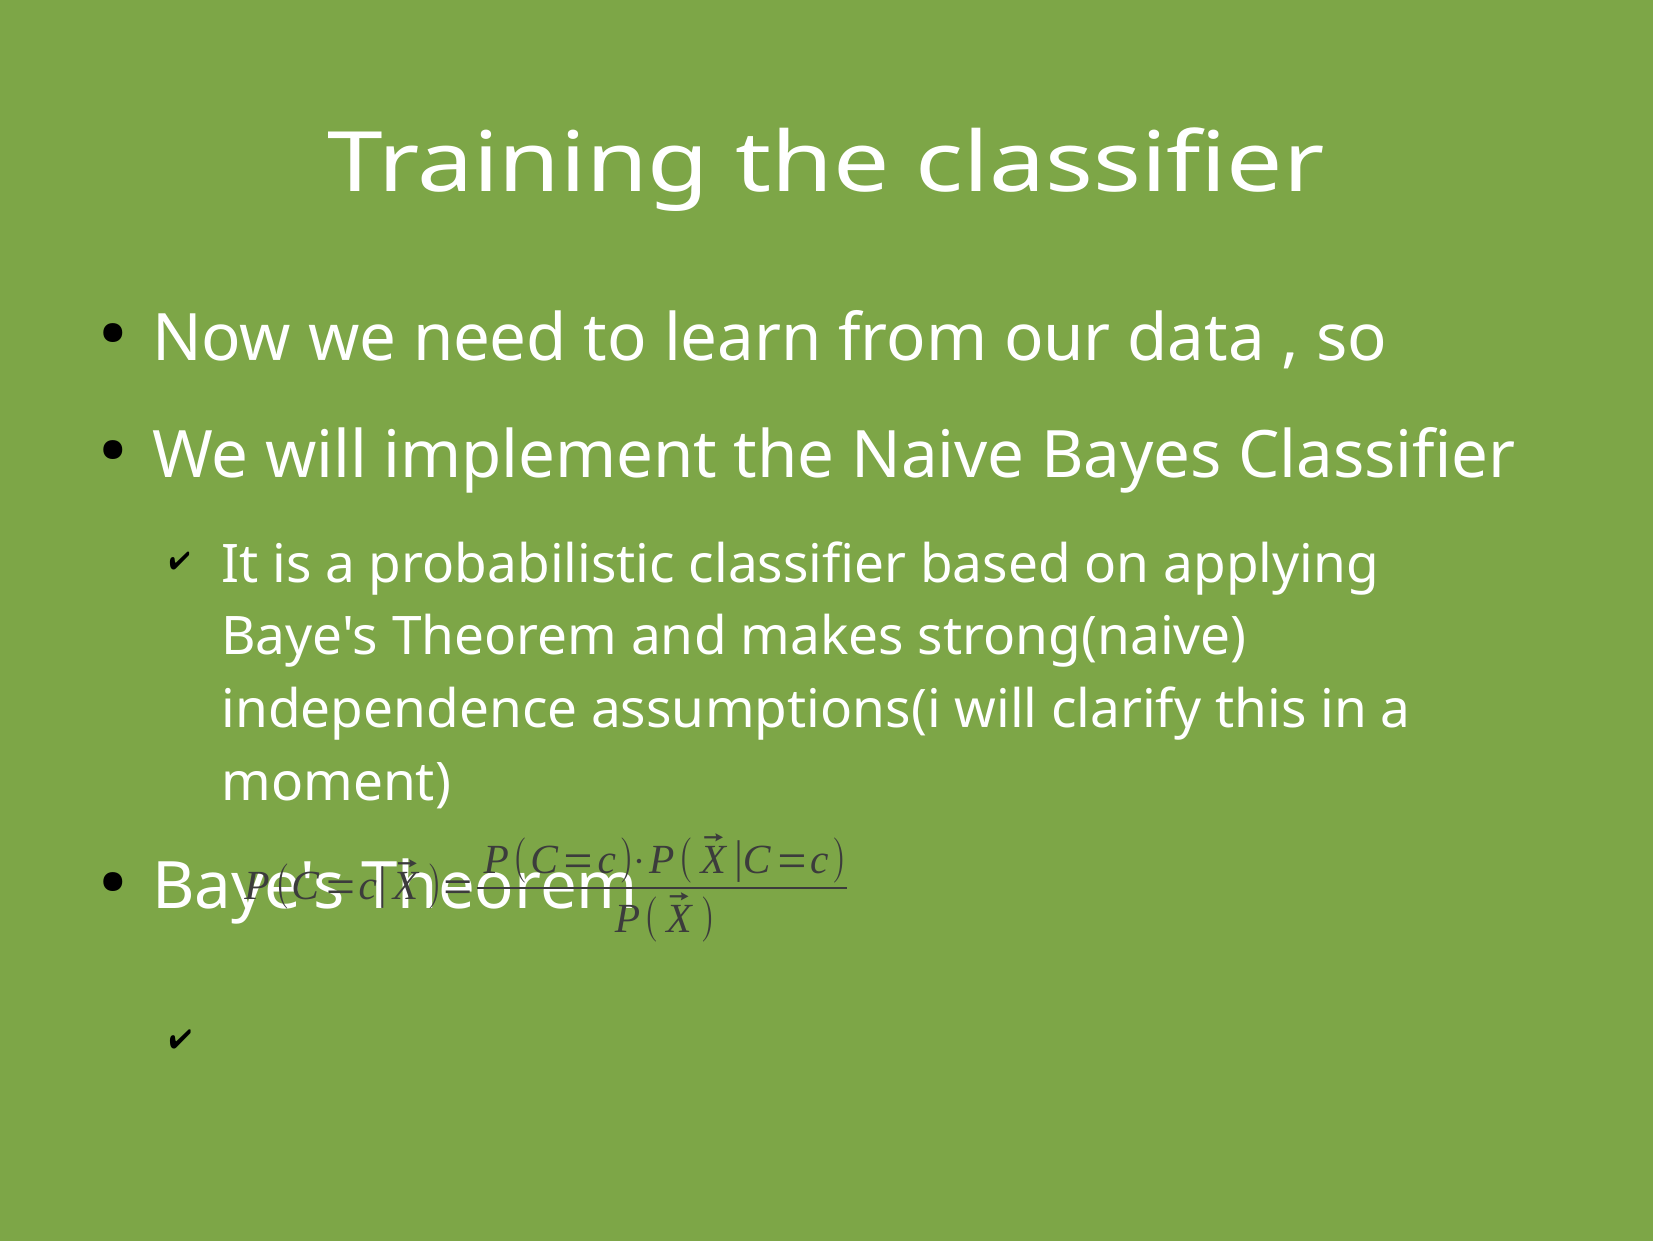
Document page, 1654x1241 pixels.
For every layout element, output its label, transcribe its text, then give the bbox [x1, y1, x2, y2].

title Training the classifier [82, 55, 1571, 263]
list Now we need to learn from our data , so We will implement the Naive Bayes Classifier It is a probabilistic classifier based on applying Baye's Theorem and makes strong(naive) independence assumptions(i will clarify this in a moment) Baye's Theorem [82, 290, 1538, 1010]
chart [235, 830, 856, 946]
